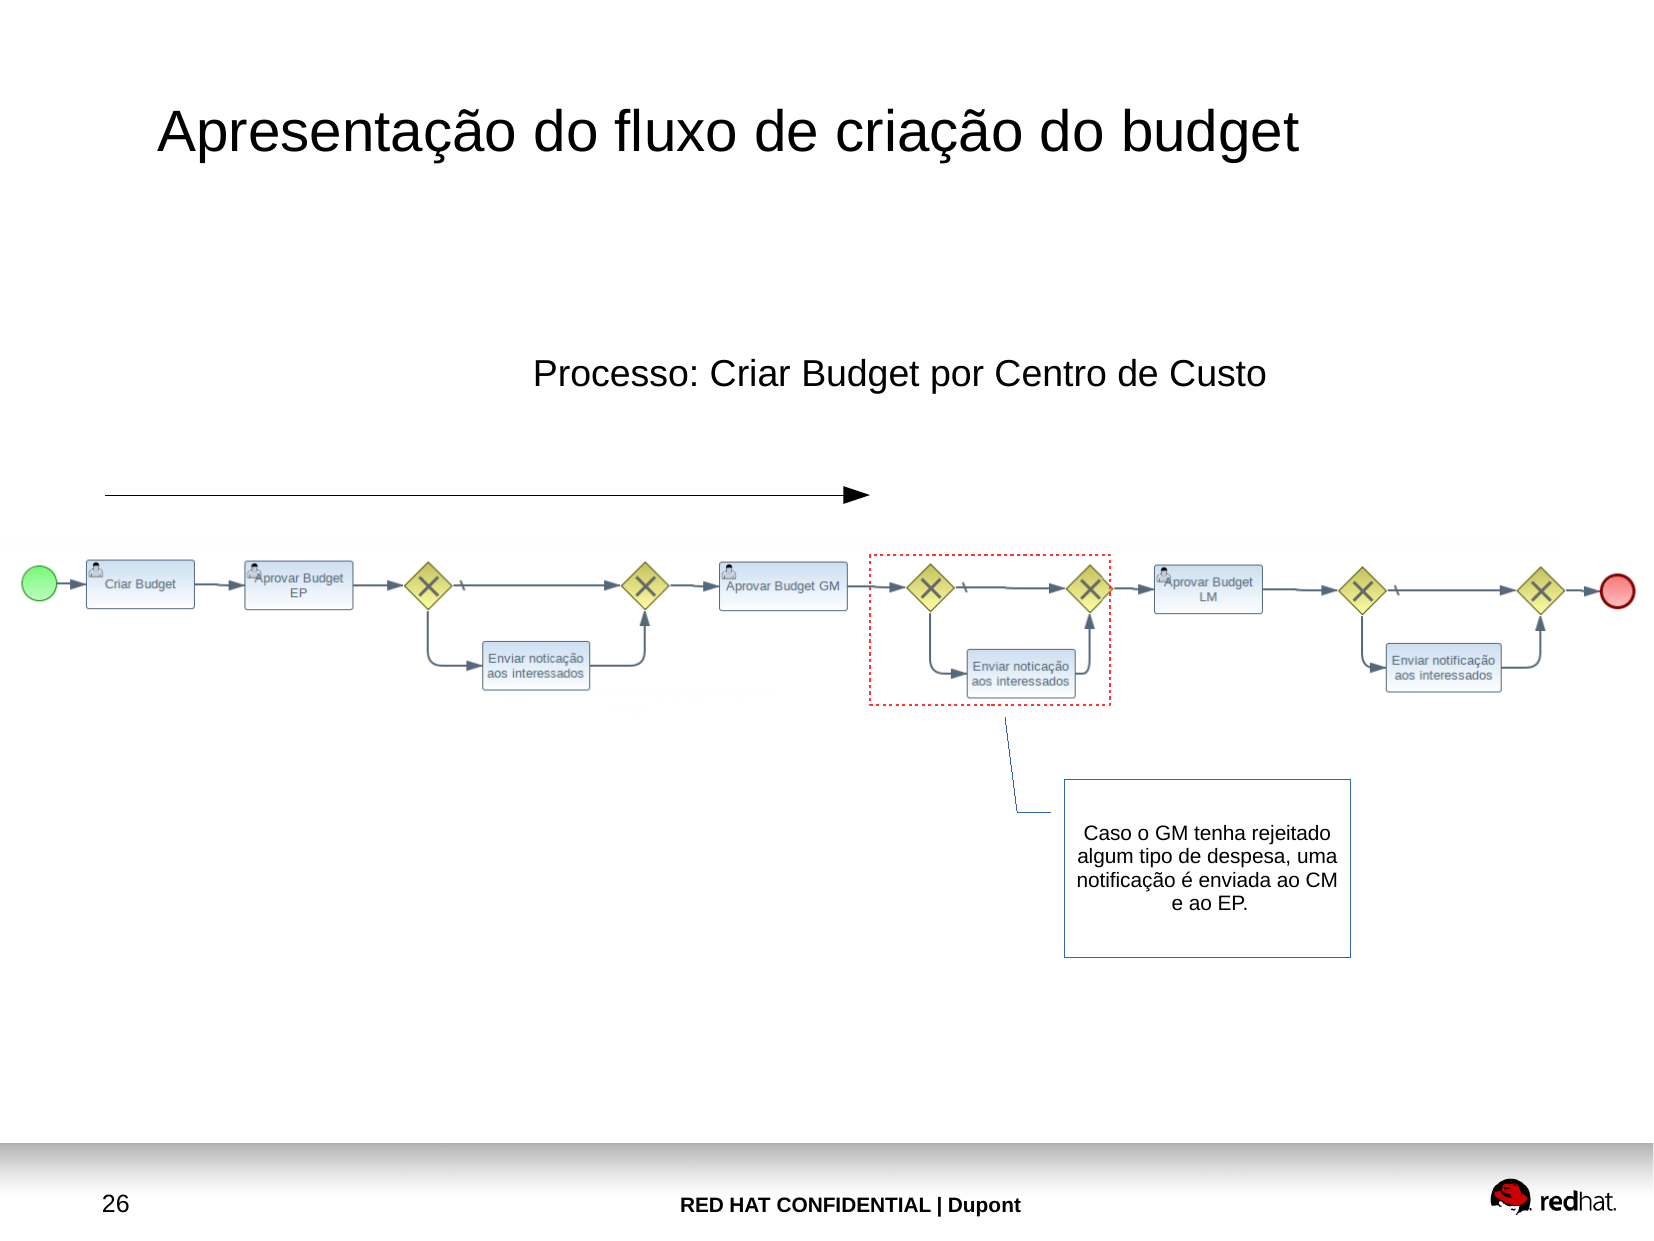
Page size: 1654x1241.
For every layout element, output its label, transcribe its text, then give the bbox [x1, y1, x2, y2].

text_box Apresentação do fluxo de criação do budget [82, 37, 1571, 226]
picture [0, 539, 1654, 718]
text_box Processo: Criar Budget por Centro de Custo [518, 345, 1293, 402]
text_box Caso o GM tenha rejeitado algum tipo de despesa, uma notificação é enviada ao CM e ao EP. [1065, 780, 1350, 957]
picture [0, 1143, 1654, 1241]
